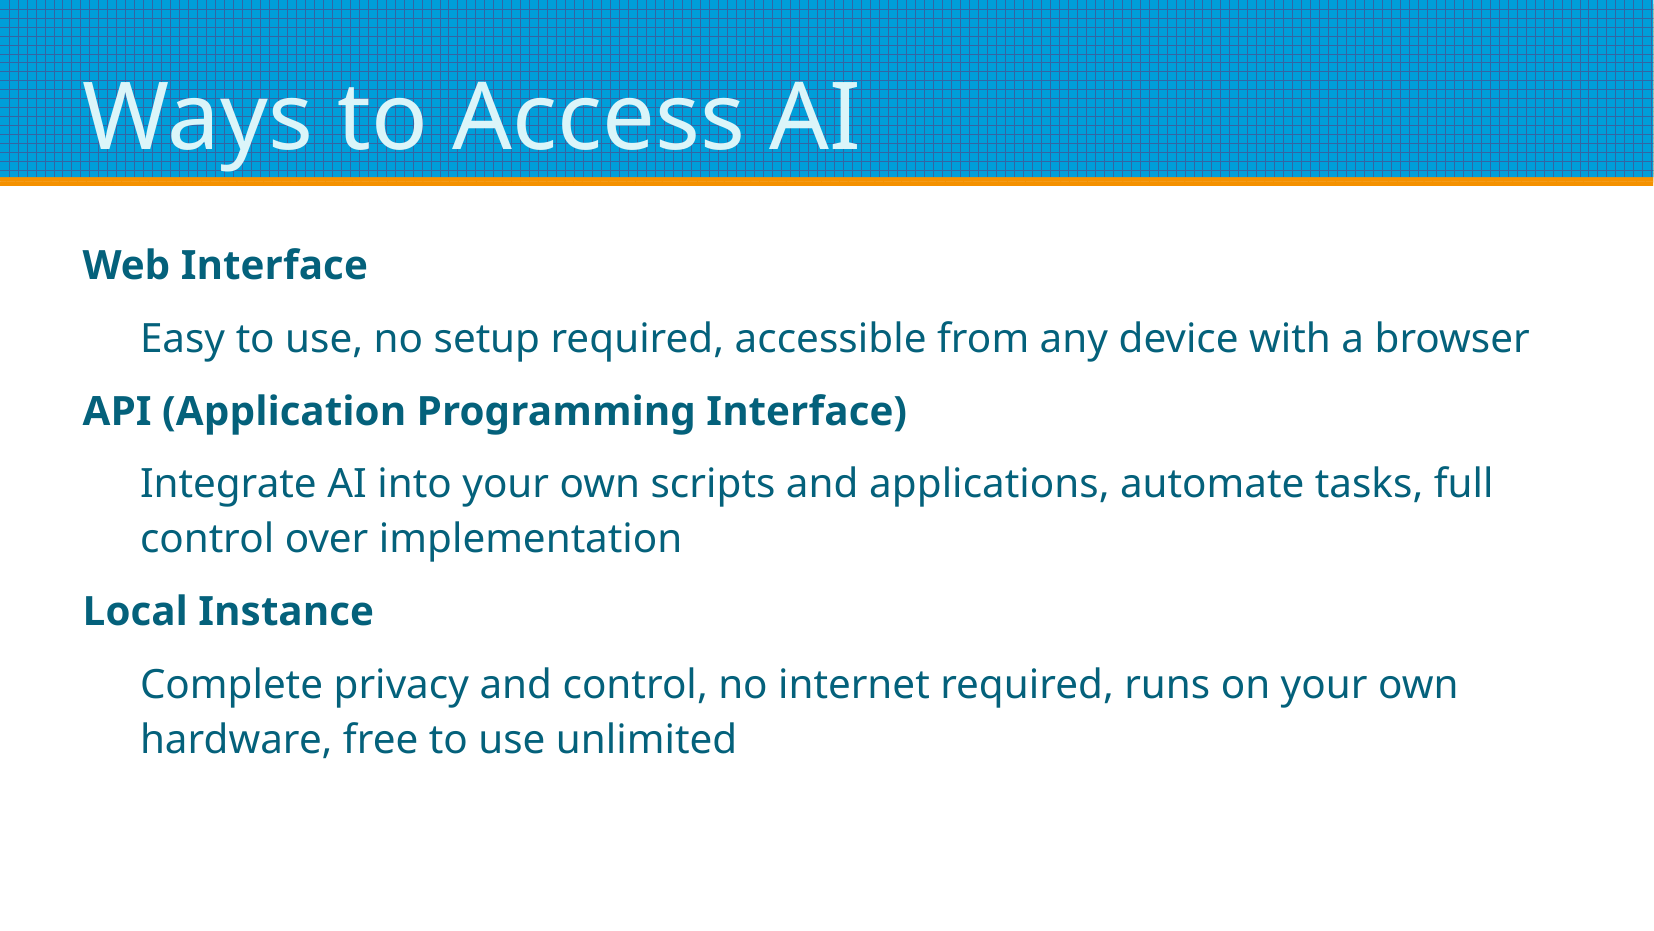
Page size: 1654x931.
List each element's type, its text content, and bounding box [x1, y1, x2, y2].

title Ways to Access AI [82, 14, 1571, 178]
list Web Interface Easy to use, no setup required, accessible from any device with a browser API (Application Programming Interface) Integrate AI into your own scripts and applications, automate tasks, full control over implementation Local Instance Complete privacy and control, no internet required, runs on your own hardware, free to use unlimited [82, 236, 1571, 813]
